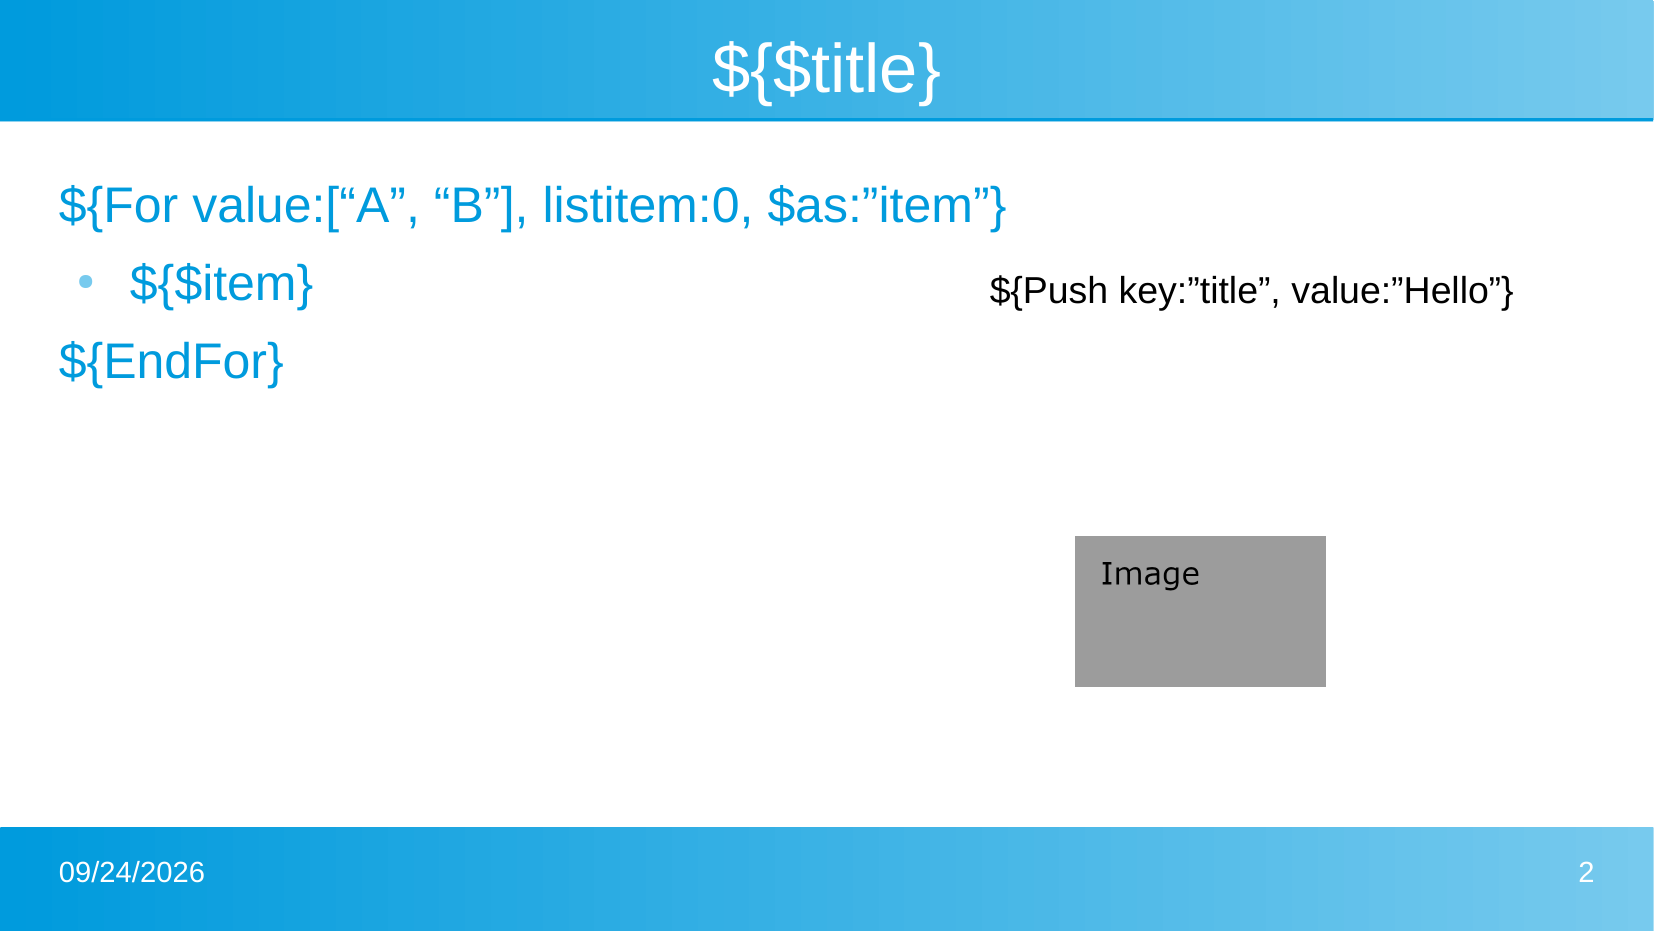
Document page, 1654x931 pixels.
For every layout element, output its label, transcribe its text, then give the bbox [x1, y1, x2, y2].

list ${For value:[“A”, “B”], listitem:0, $as:”item”} ${$item} ${EndFor} [59, 177, 1013, 768]
picture [1075, 536, 1326, 687]
text_box ${Push key:”title”, value:”Hello”} [1013, 262, 1538, 488]
title ${$title} [59, 29, 1595, 108]
